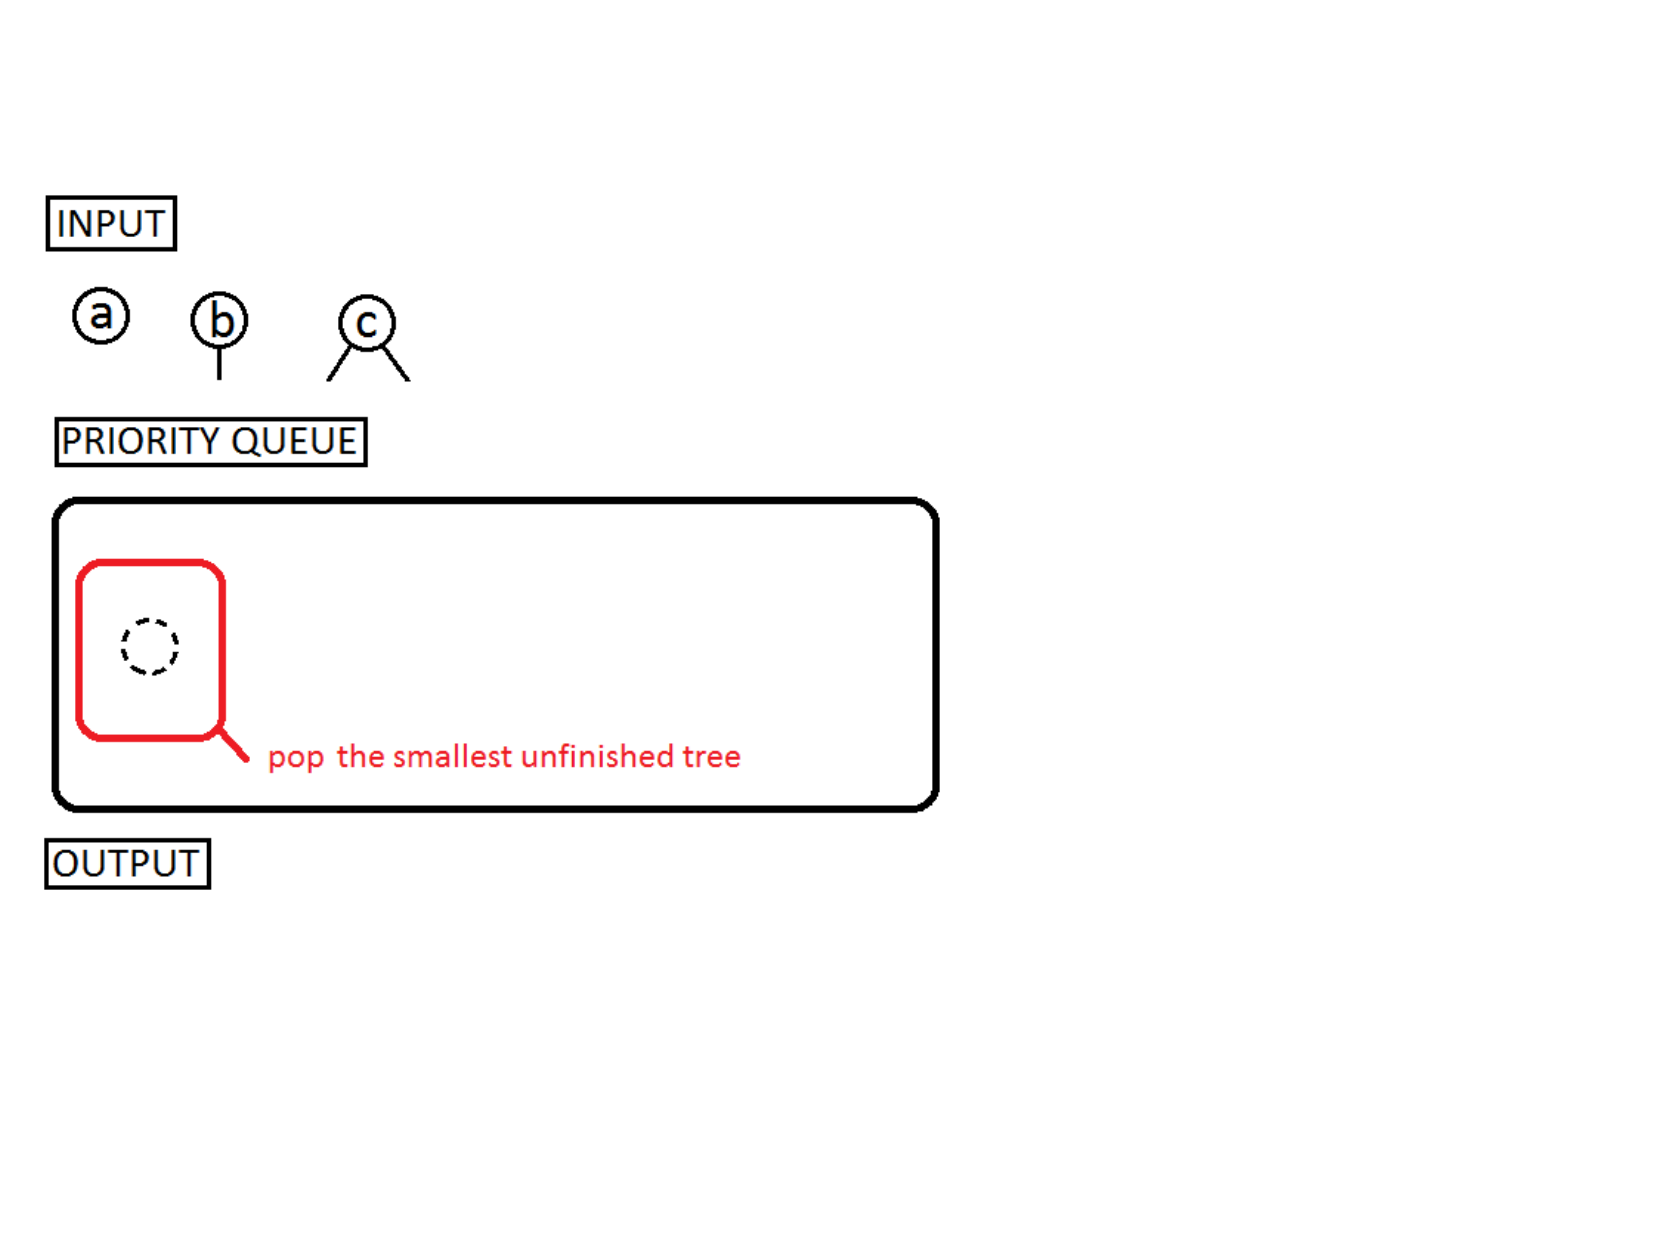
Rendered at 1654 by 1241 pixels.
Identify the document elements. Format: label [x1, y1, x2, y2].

picture [9, 169, 1654, 1085]
